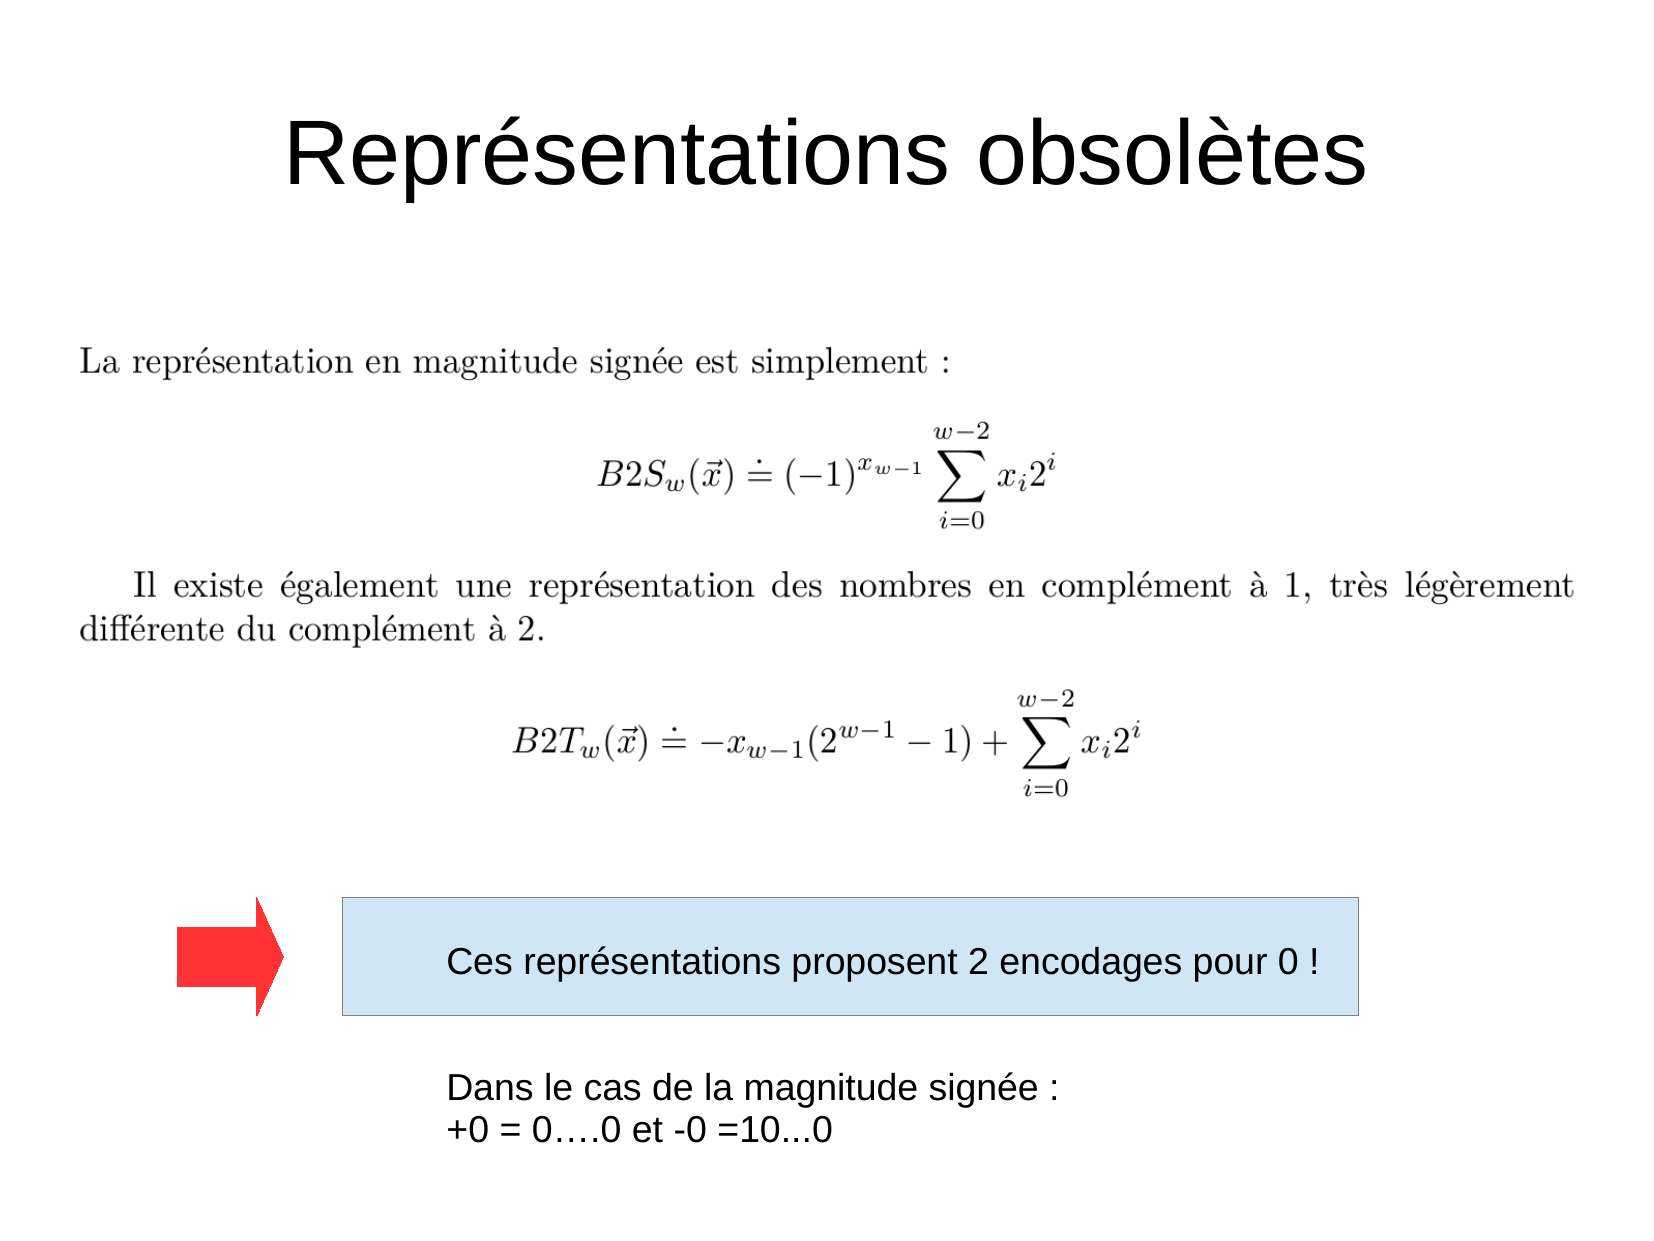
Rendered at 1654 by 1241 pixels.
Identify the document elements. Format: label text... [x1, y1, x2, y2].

text_box [342, 897, 1359, 1016]
picture [43, 330, 1619, 809]
text_box [177, 897, 284, 1016]
text_box Ces représentations proposent 2 encodages pour 0 ! Dans le cas de la magnitude signée : +0 = 0….0 et -0 =10...0 [431, 933, 1335, 1158]
title Représentations obsolètes [82, 49, 1571, 257]
